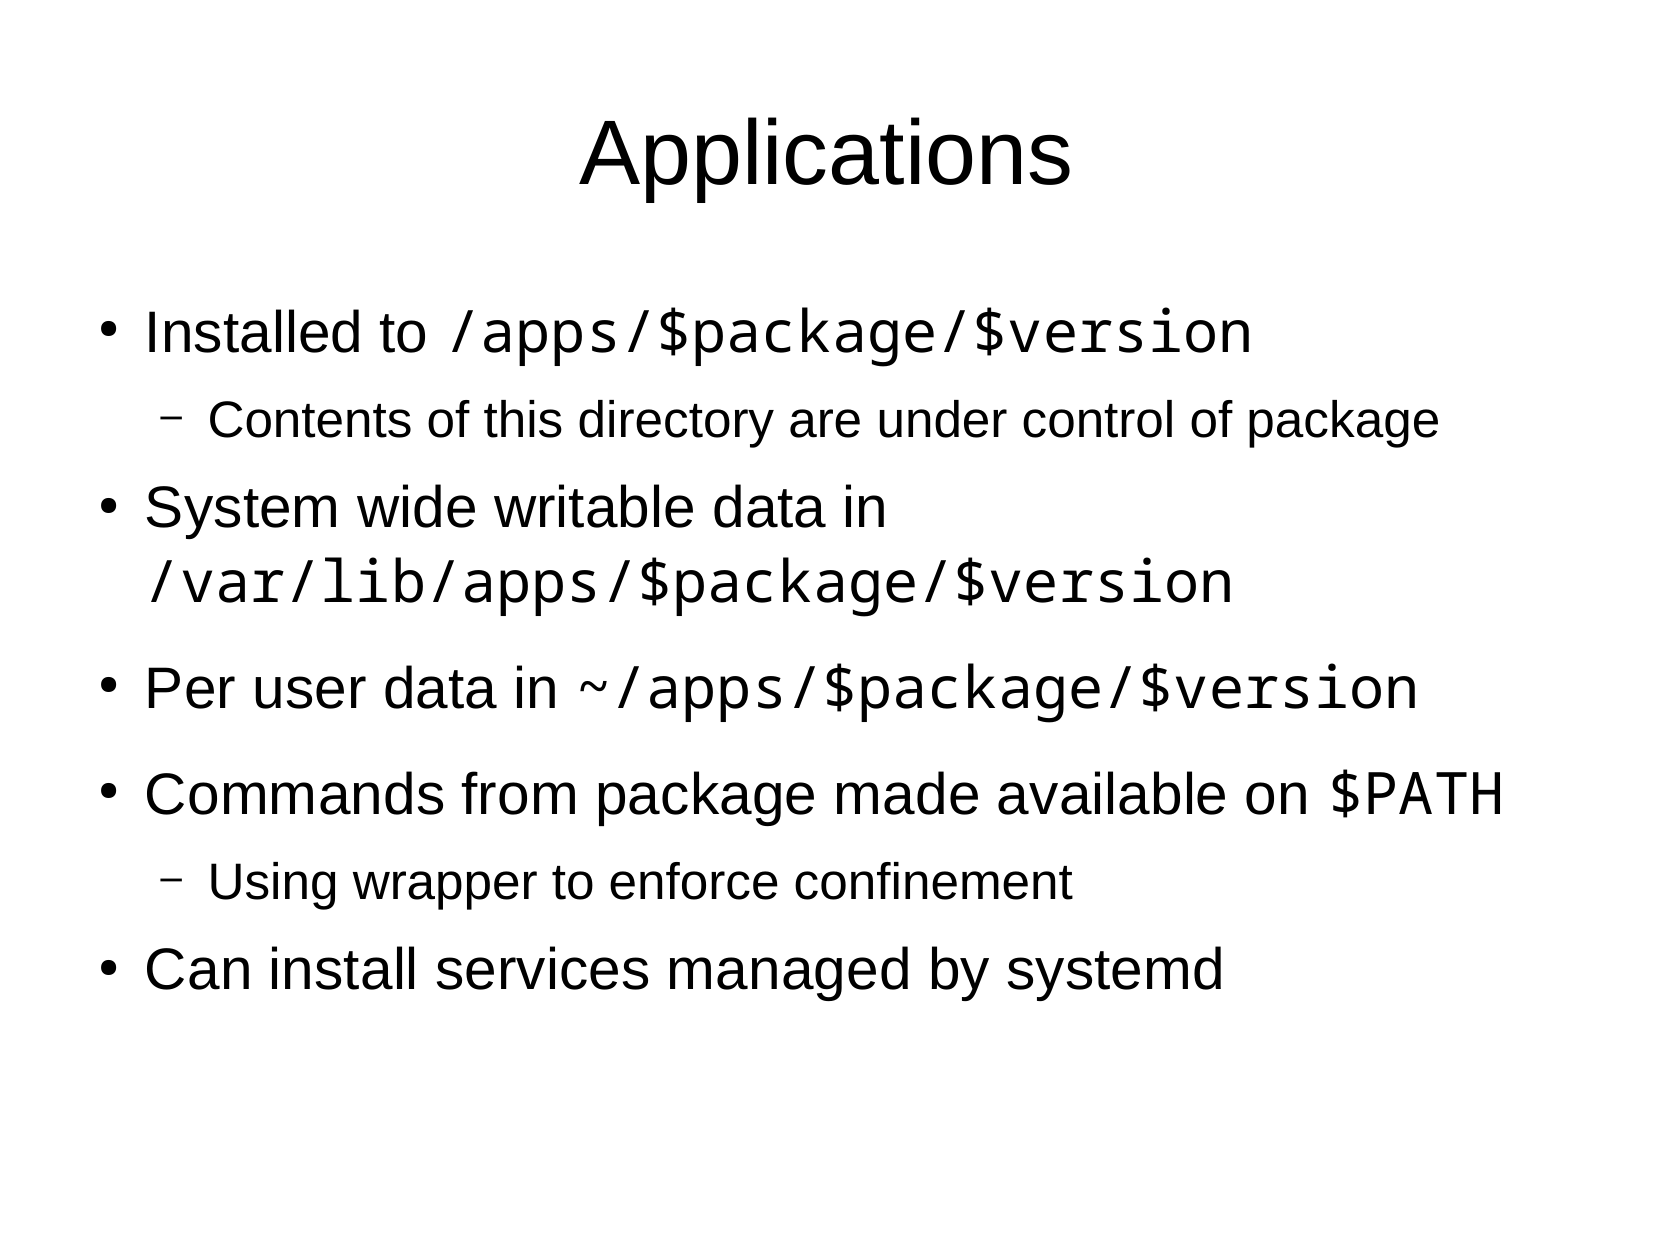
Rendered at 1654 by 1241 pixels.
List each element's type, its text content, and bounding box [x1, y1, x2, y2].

title Applications [82, 49, 1571, 257]
list Installed to /apps/$package/$version Contents of this directory are under control of package System wide writable data in /var/lib/apps/$package/$version Per user data in ~/apps/$package/$version Commands from package made available on $PATH Using wrapper to enforce confinement Can install services managed by systemd [82, 290, 1571, 1010]
